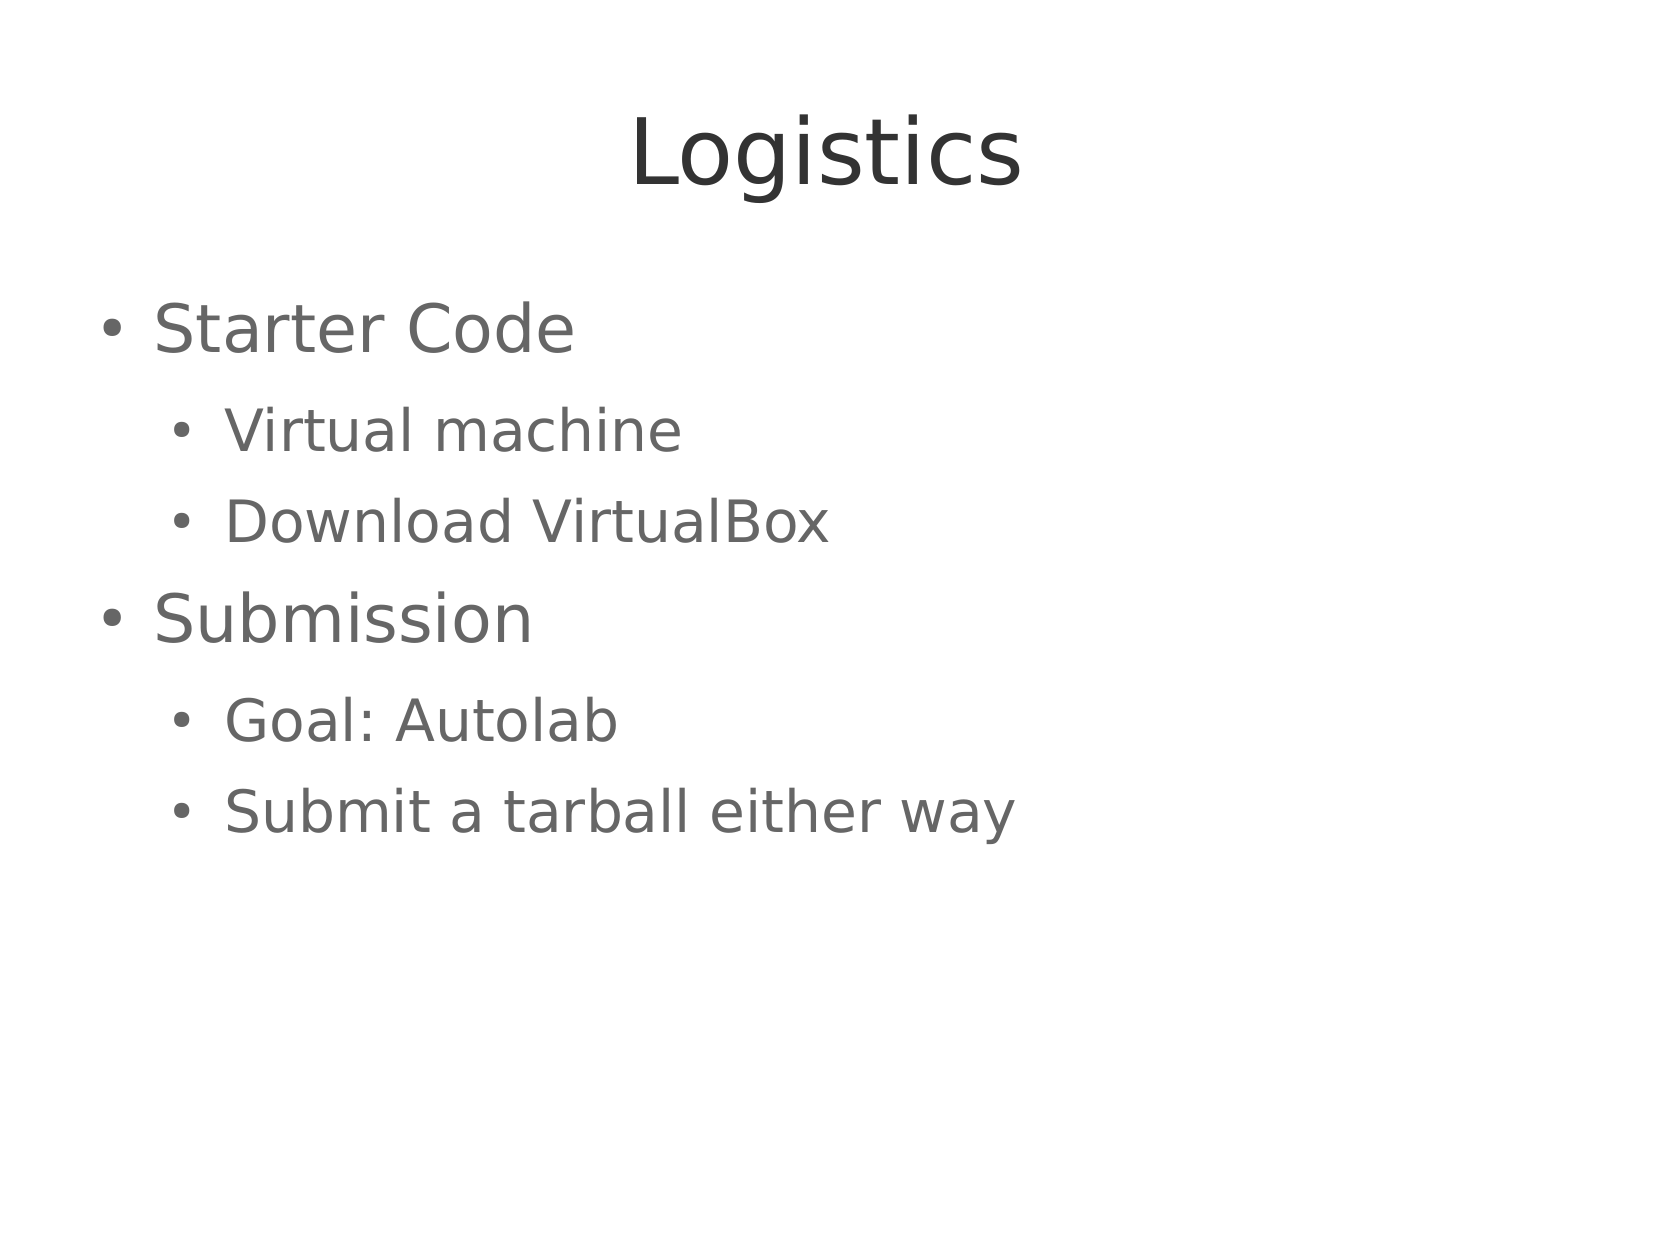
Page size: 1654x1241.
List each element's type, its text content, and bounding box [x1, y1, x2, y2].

title Logistics [82, 49, 1571, 257]
list Starter Code Virtual machine Download VirtualBox Submission Goal: Autolab Submit a tarball either way [82, 290, 1571, 1109]
